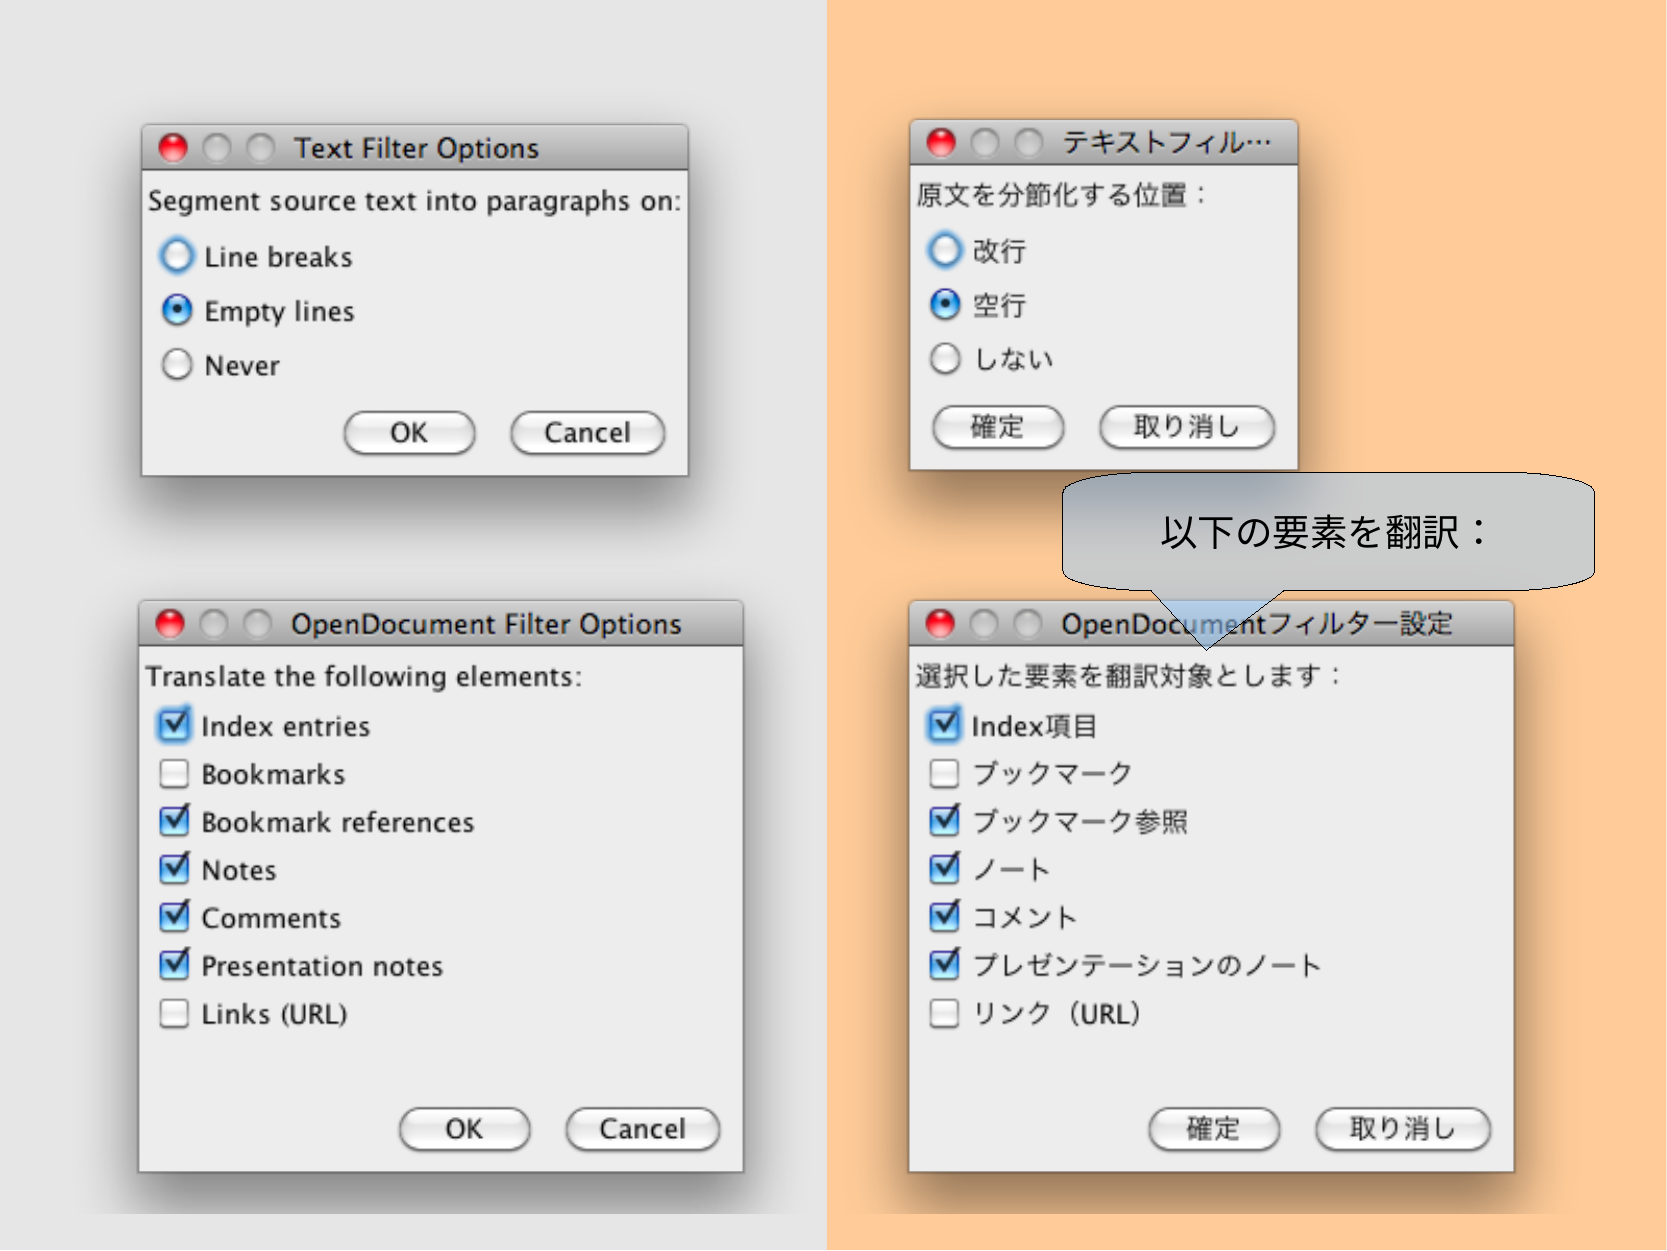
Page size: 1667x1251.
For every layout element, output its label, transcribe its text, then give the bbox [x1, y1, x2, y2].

picture [56, 68, 1598, 1214]
text_box 以下の要素を翻訳： [1062, 472, 1595, 651]
text_box [826, 0, 1667, 1251]
